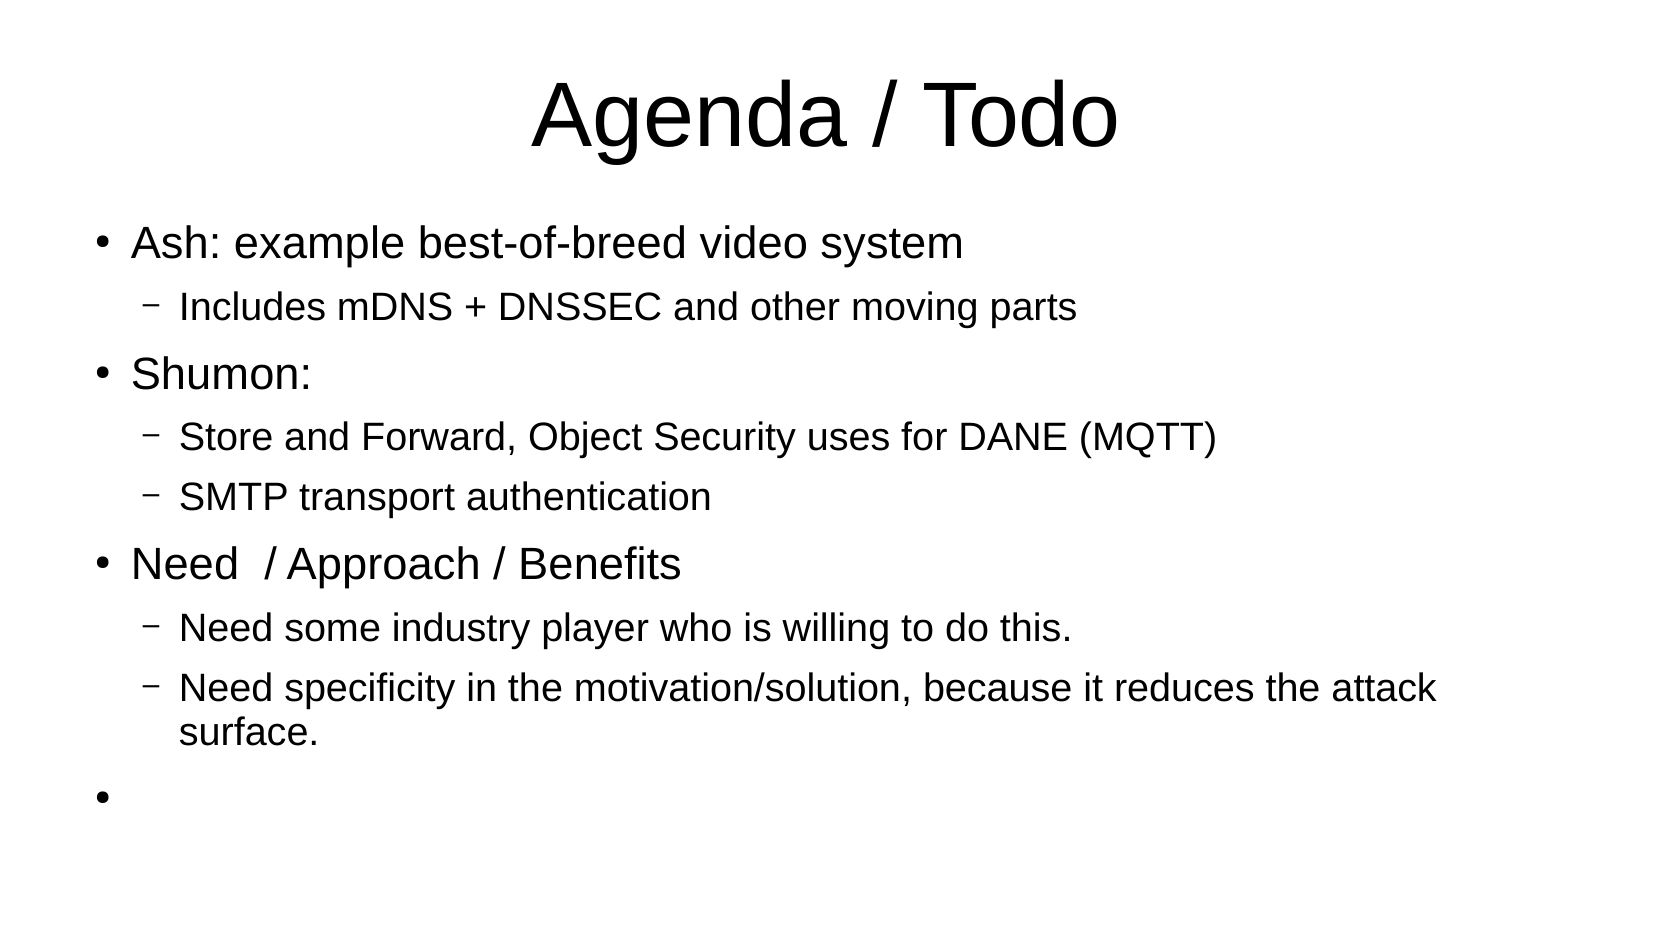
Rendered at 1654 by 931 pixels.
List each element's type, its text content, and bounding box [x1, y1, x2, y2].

title Agenda / Todo [82, 37, 1571, 193]
list Ash: example best-of-breed video system Includes mDNS + DNSSEC and other moving parts Shumon: Store and Forward, Object Security uses for DANE (MQTT) SMTP transport authentication Need / Approach / Benefits Need some industry player who is willing to do this. Need specificity in the motivation/solution, because it reduces the attack surface. [82, 217, 1571, 758]
